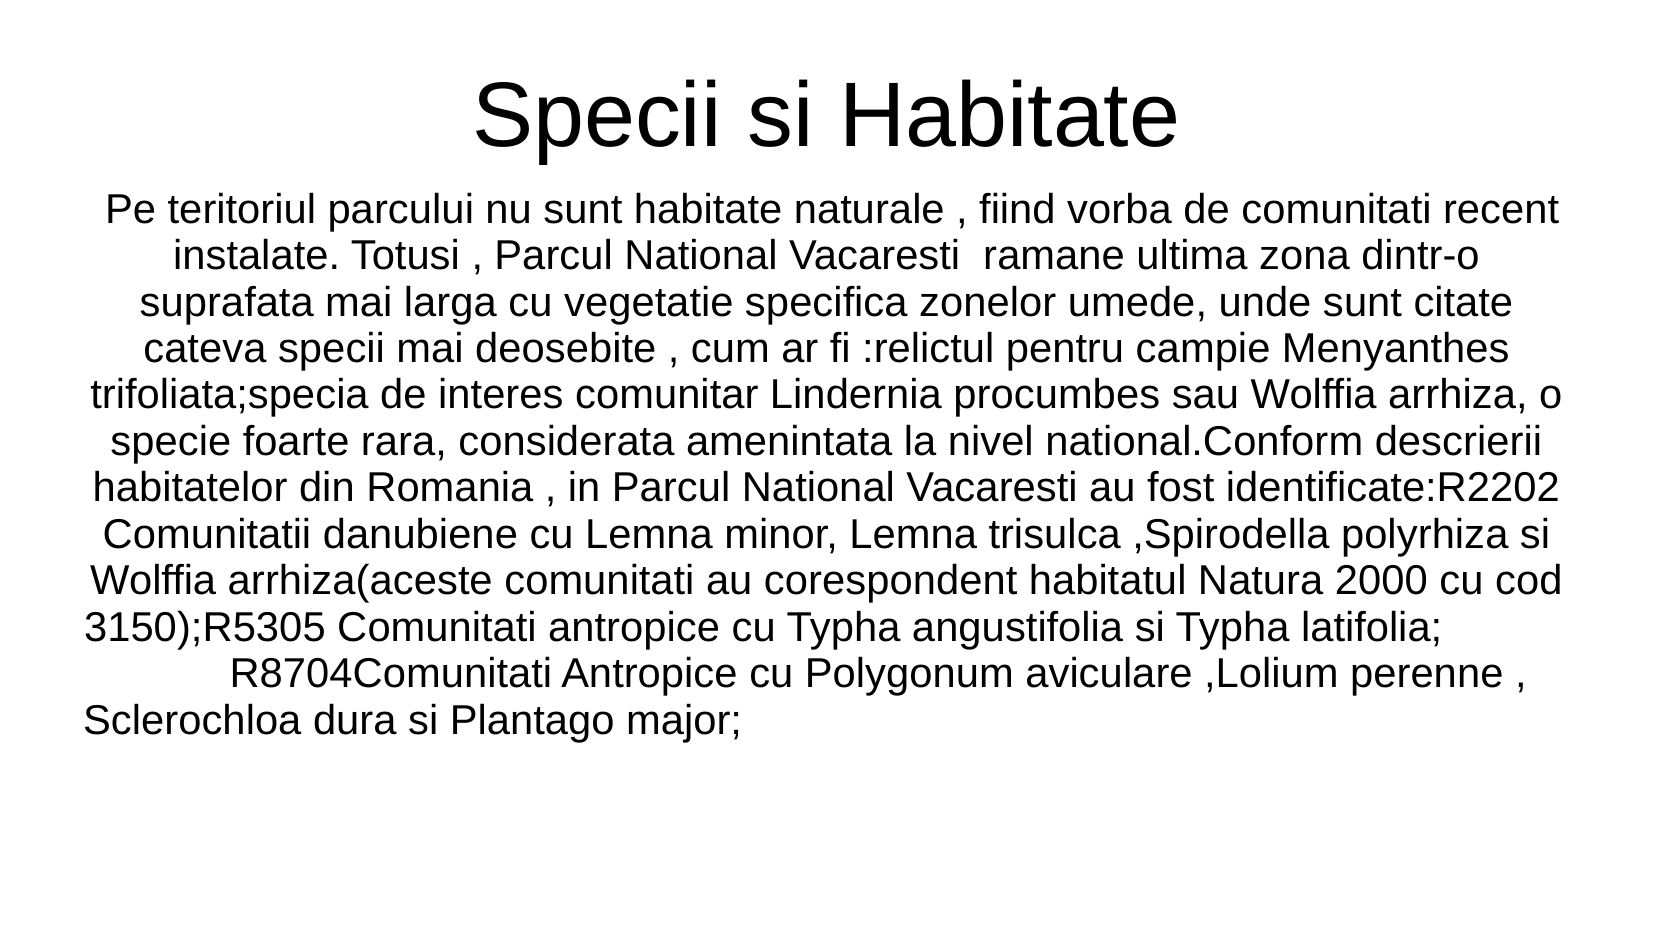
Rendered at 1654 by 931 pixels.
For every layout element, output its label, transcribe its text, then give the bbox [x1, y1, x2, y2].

title Specii si Habitate [82, 37, 1571, 185]
subtitle Pe teritoriul parcului nu sunt habitate naturale , fiind vorba de comunitati recent instalate. Totusi , Parcul National Vacaresti ramane ultima zona dintr-o suprafata mai larga cu vegetatie specifica zonelor umede, unde sunt citate cateva specii mai deosebite , cum ar fi :relictul pentru campie Menyanthes trifoliata;specia de interes comunitar Lindernia procumbes sau Wolffia arrhiza, o specie foarte rara, considerata amenintata la nivel national.Conform descrierii habitatelor din Romania , in Parcul National Vacaresti au fost identificate:R2202 Comunitatii danubiene cu Lemna minor, Lemna trisulca ,Spirodella polyrhiza si Wolffia arrhiza(aceste comunitati au corespondent habitatul Natura 2000 cu cod 3150);R5305 Comunitati antropice cu Typha angustifolia si Typha latifolia; R8704Comunitati Antropice cu Polygonum aviculare ,Lolium perenne , Sclerochloa dura si Plantago major; [82, 185, 1571, 790]
